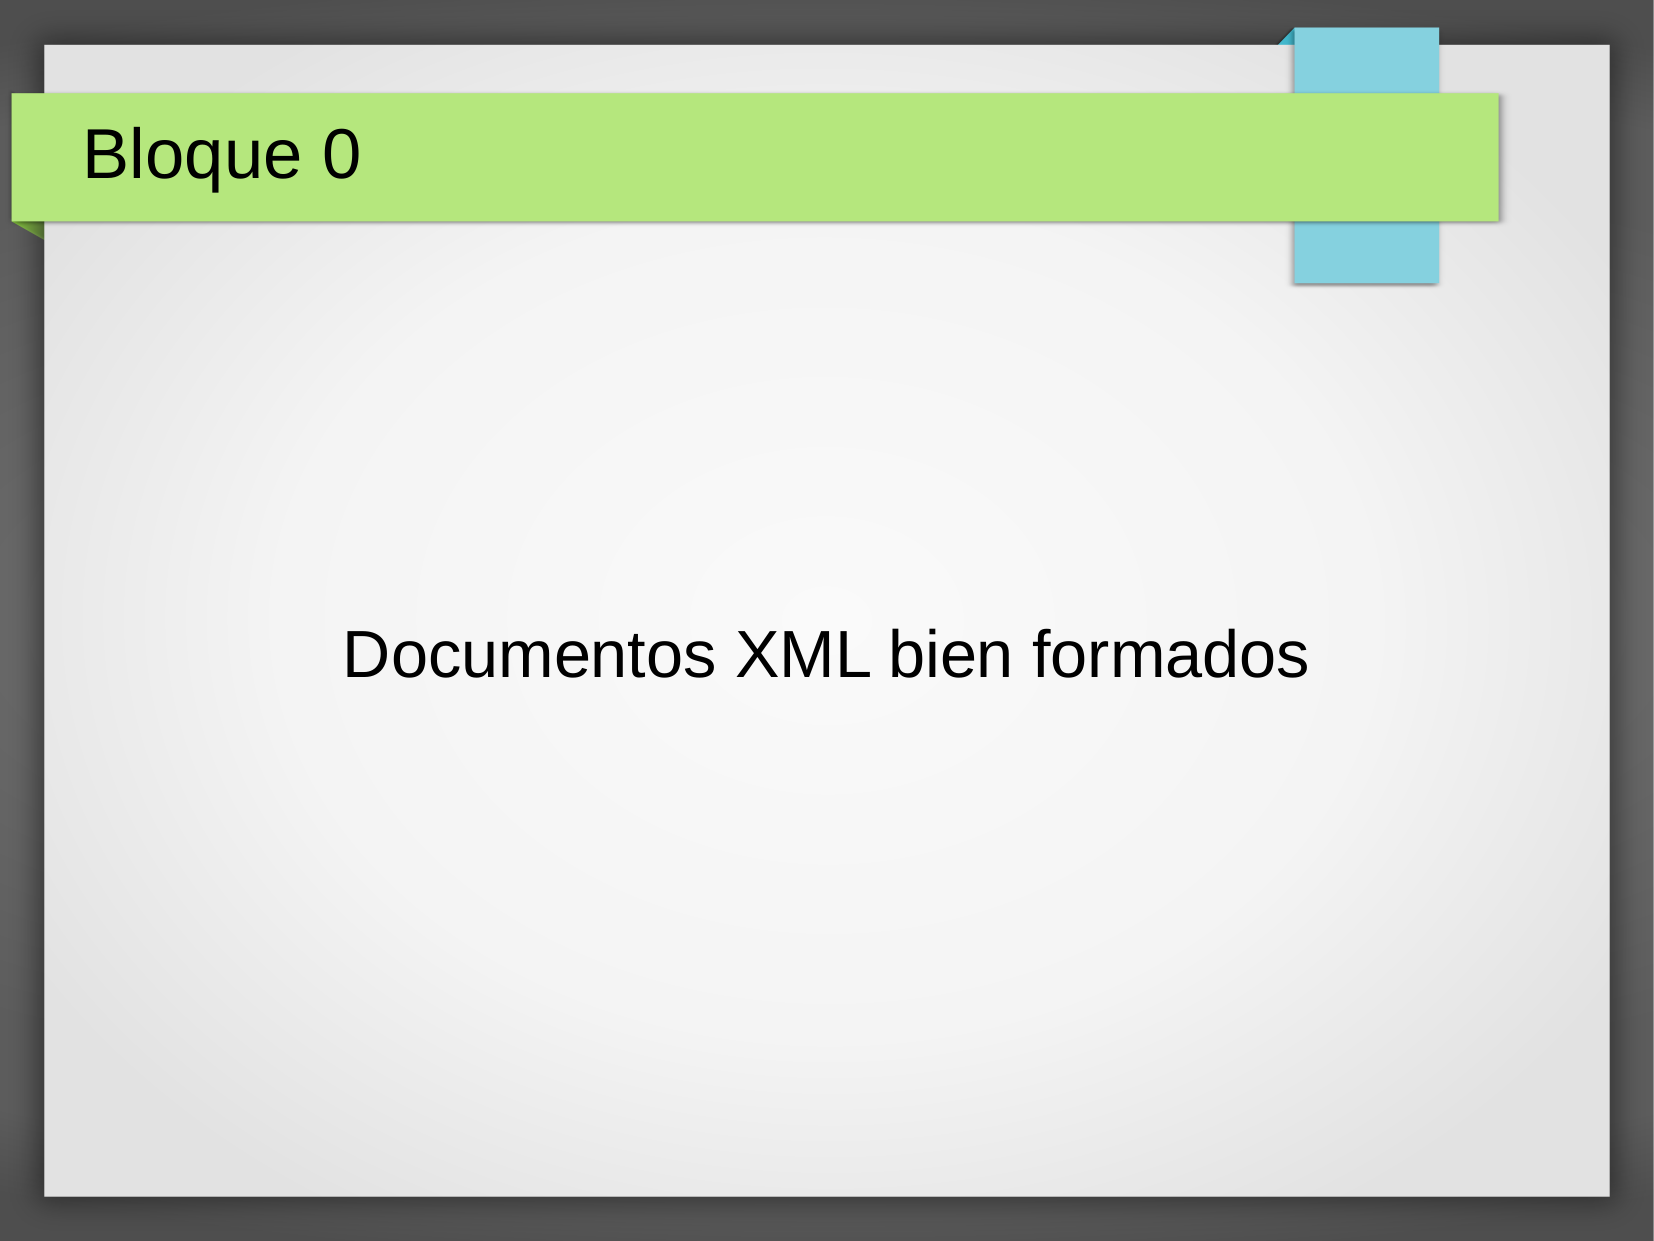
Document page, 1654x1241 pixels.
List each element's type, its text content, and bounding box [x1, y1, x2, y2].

subtitle Documentos XML bien formados [82, 295, 1571, 1015]
picture [0, 0, 1654, 1241]
title Bloque 0 [82, 94, 1264, 213]
